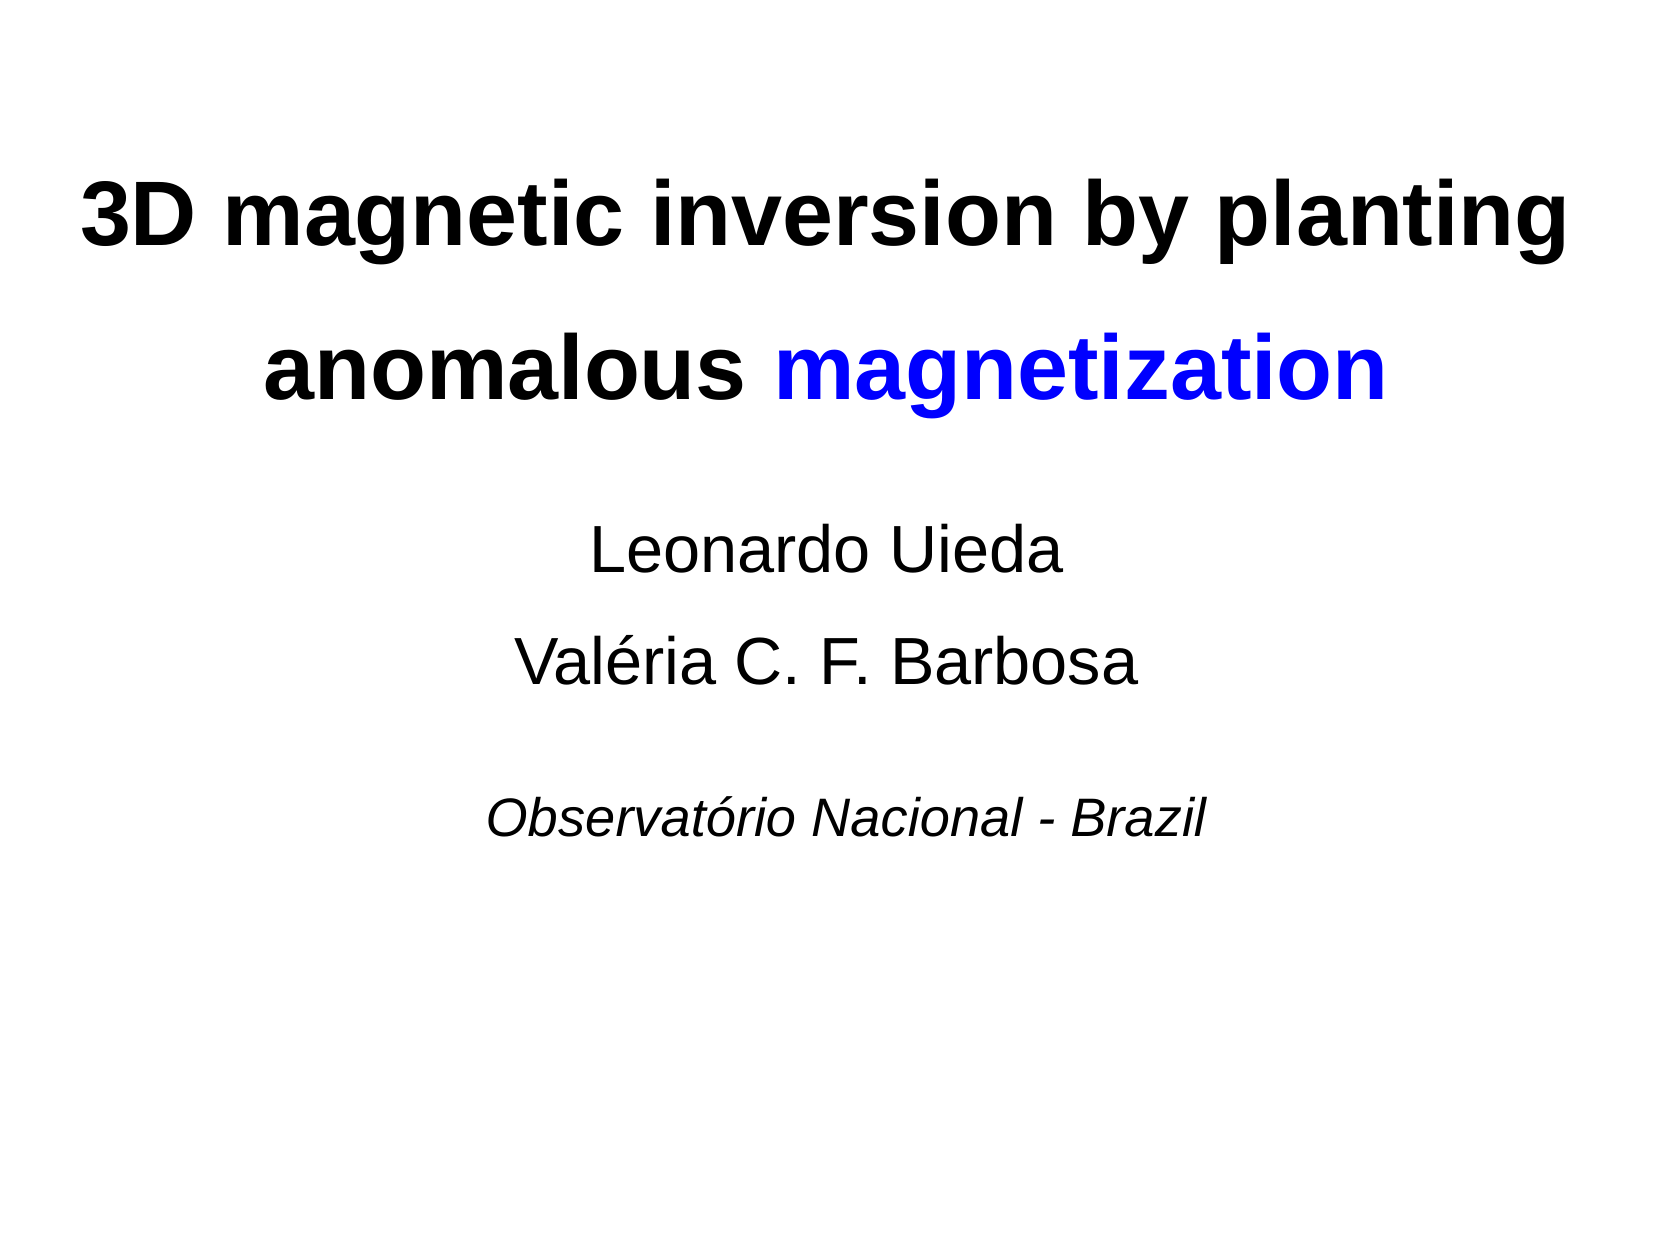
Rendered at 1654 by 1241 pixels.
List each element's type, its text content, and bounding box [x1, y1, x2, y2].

text_box Observatório Nacional - Brazil [387, 765, 1306, 841]
title 3D magnetic inversion by planting anomalous magnetization [0, 137, 1653, 496]
subtitle Leonardo Uieda Valéria C. F. Barbosa [99, 474, 1554, 700]
